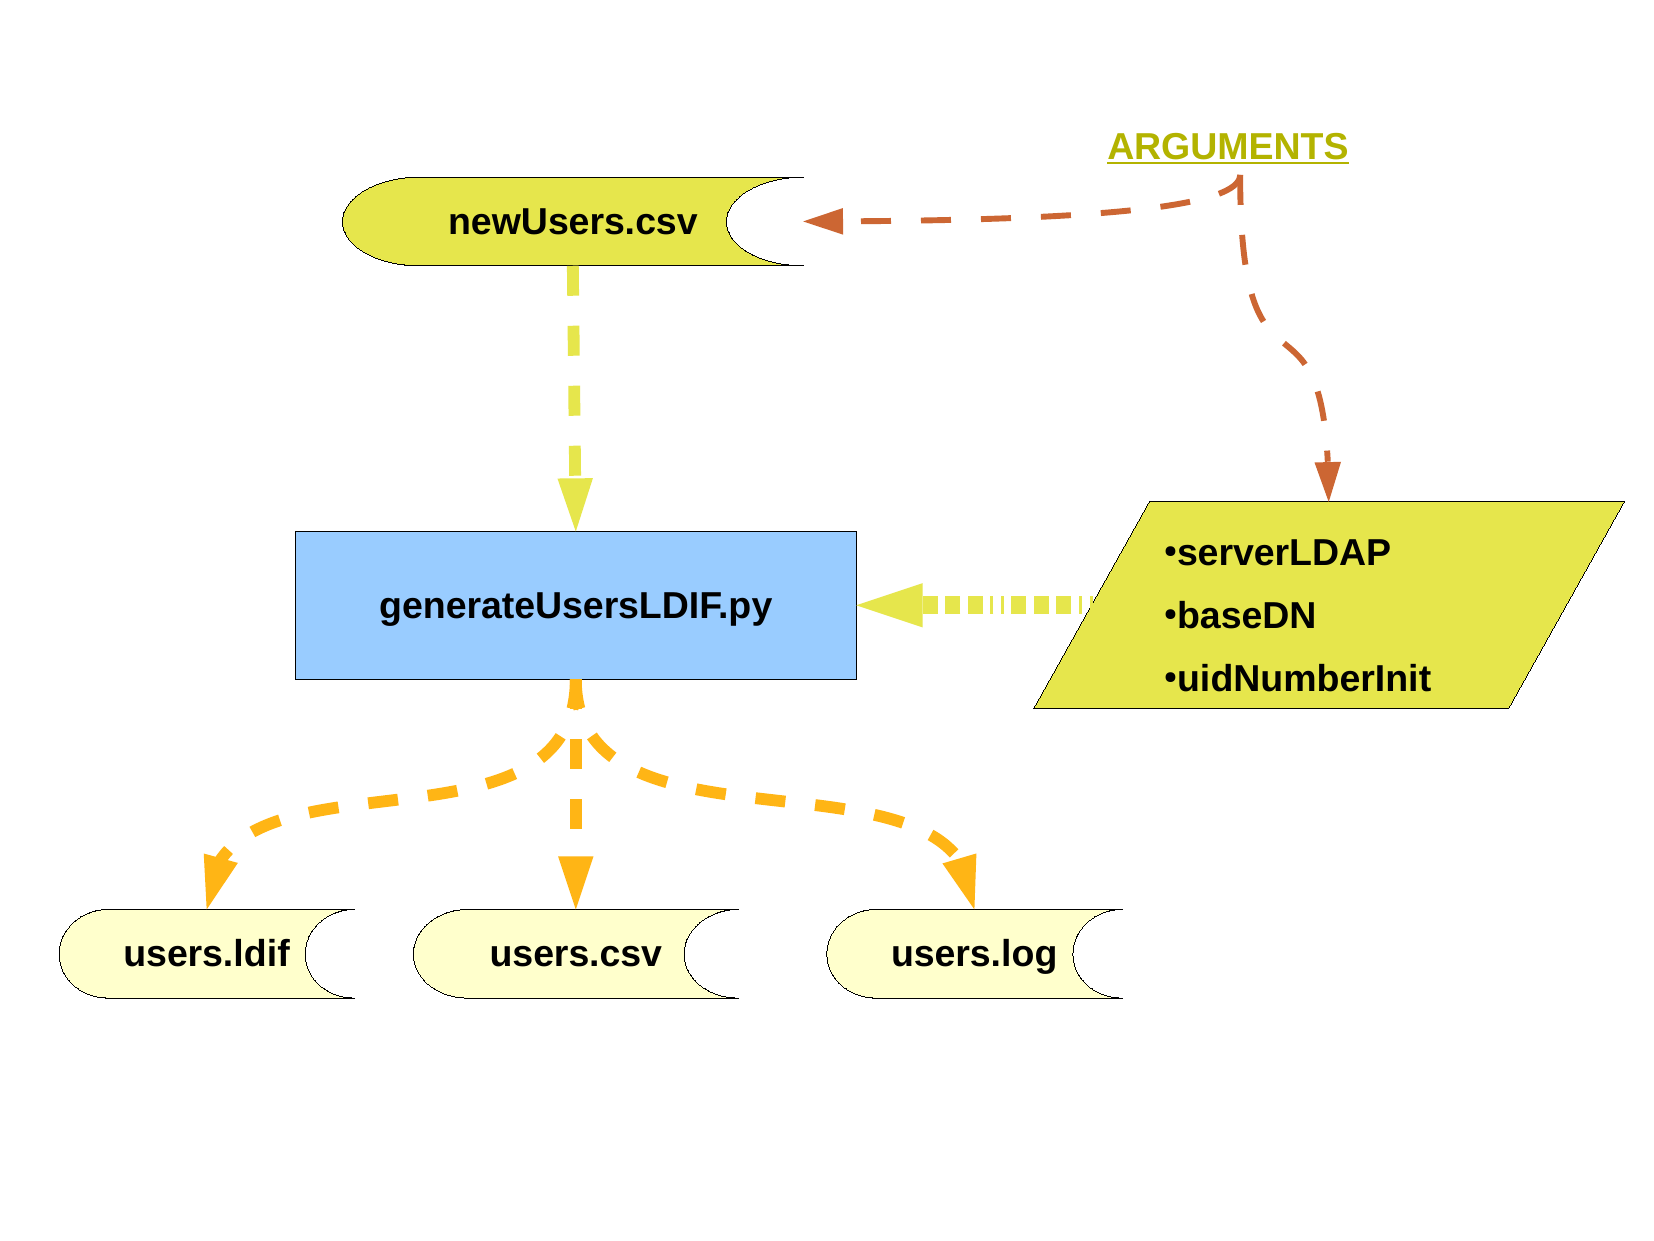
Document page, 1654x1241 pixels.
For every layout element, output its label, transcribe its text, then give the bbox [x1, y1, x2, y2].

text_box users.log [826, 909, 1123, 999]
text_box generateUsersLDIF.py [295, 531, 857, 680]
text_box newUsers.csv [342, 177, 804, 266]
text_box ARGUMENTS [1092, 118, 1388, 175]
text_box users.ldif [59, 909, 355, 999]
text_box users.csv [413, 909, 739, 999]
text_box serverLDAP baseDN uidNumberInit [1033, 501, 1625, 709]
